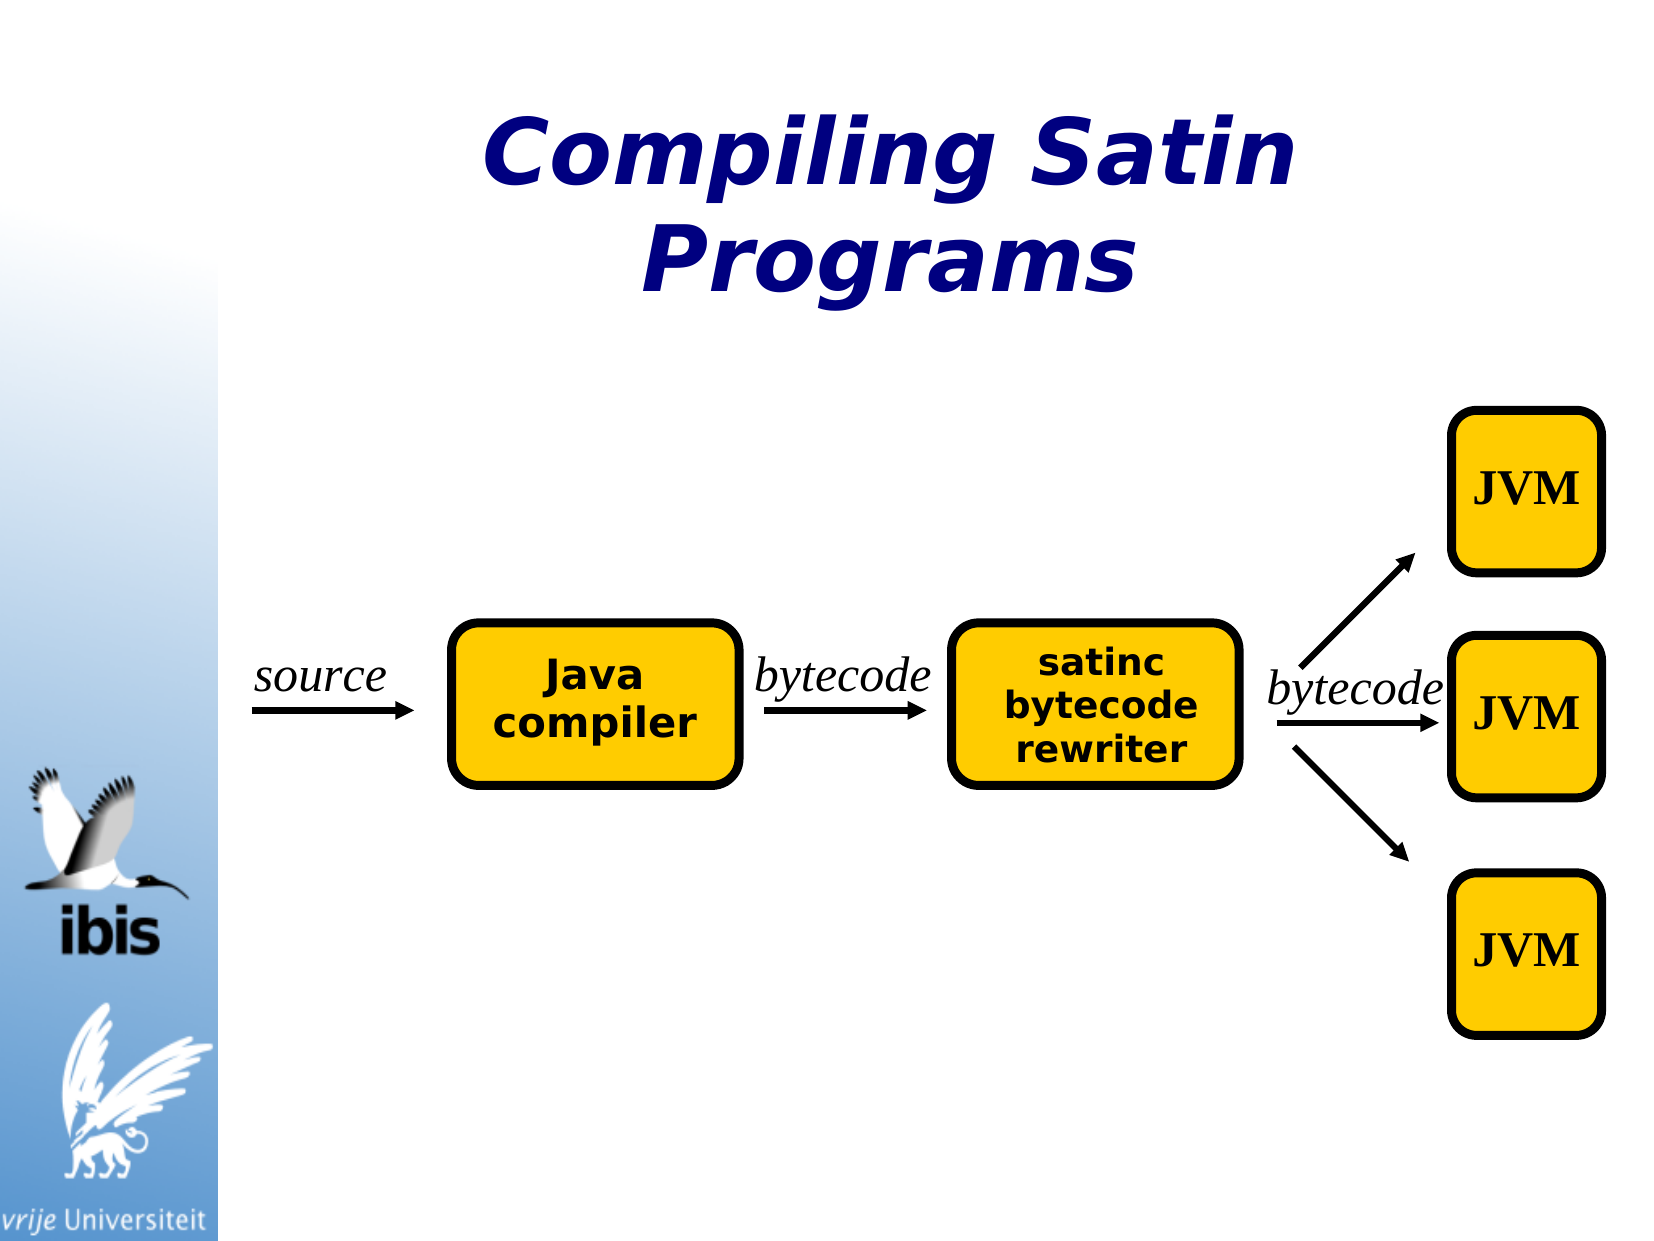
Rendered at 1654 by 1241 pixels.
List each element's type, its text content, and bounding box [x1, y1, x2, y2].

text_box [1451, 410, 1602, 452]
text_box [951, 622, 1240, 786]
text_box Java compiler [469, 642, 720, 756]
text_box source [238, 639, 427, 711]
text_box bytecode [738, 639, 1015, 711]
text_box JVM [1426, 452, 1627, 523]
text_box [451, 622, 740, 786]
picture [0, 0, 218, 1241]
text_box JVM [1426, 914, 1627, 986]
text_box [1451, 523, 1602, 573]
title Compiling Satin Programs [248, 99, 1534, 314]
text_box JVM [1426, 677, 1627, 748]
text_box [1453, 635, 1602, 677]
text_box satinc bytecode rewriter [976, 632, 1227, 779]
text_box [1451, 872, 1602, 914]
text_box bytecode [1251, 652, 1527, 723]
text_box [1451, 748, 1602, 798]
text_box [1451, 986, 1602, 1036]
